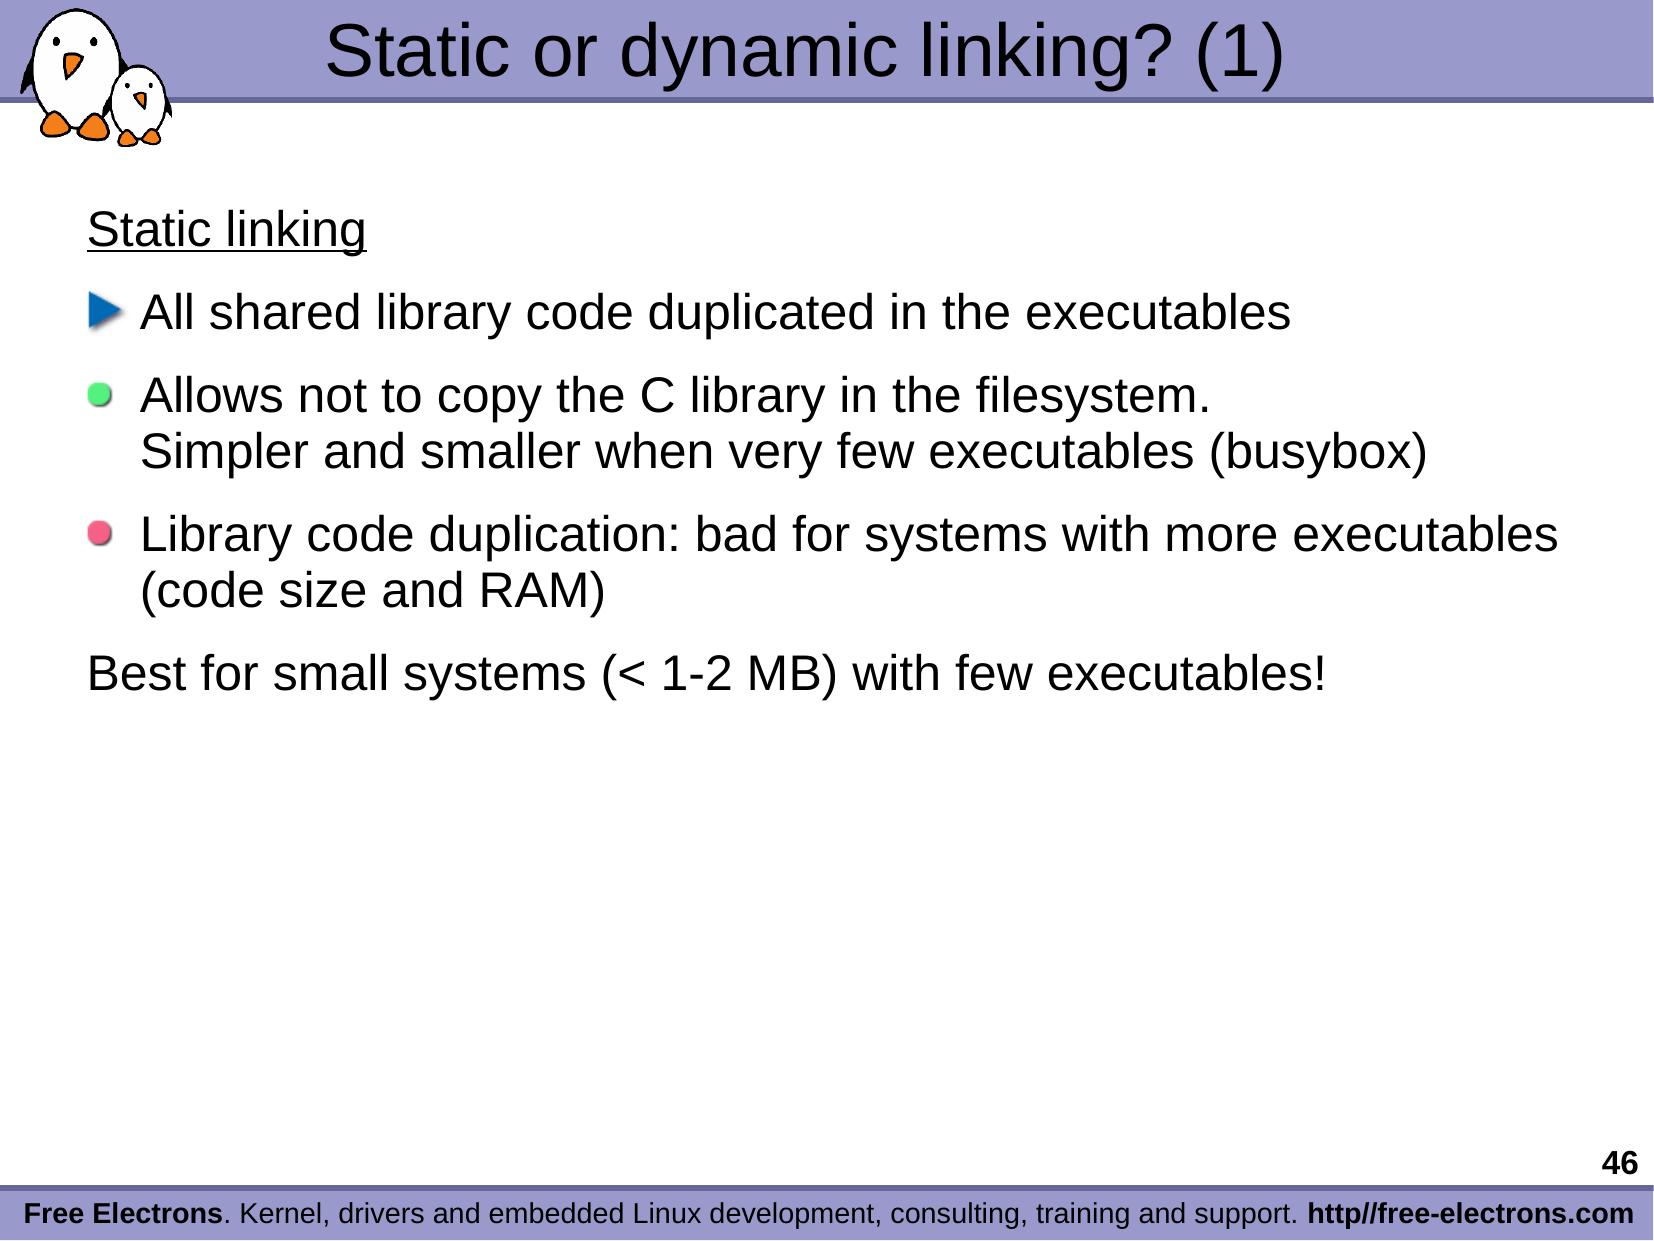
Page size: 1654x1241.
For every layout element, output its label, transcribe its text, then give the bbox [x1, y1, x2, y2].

picture [20, 8, 172, 147]
title Static or dynamic linking? (1) [60, 0, 1551, 100]
list Static linking All shared library code duplicated in the executables Allows not to copy the C library in the filesystem. Simpler and smaller when very few executables (busybox) Library code duplication: bad for systems with more executables (code size and RAM) Best for small systems (< 1-2 MB) with few executables! [68, 201, 1592, 1118]
